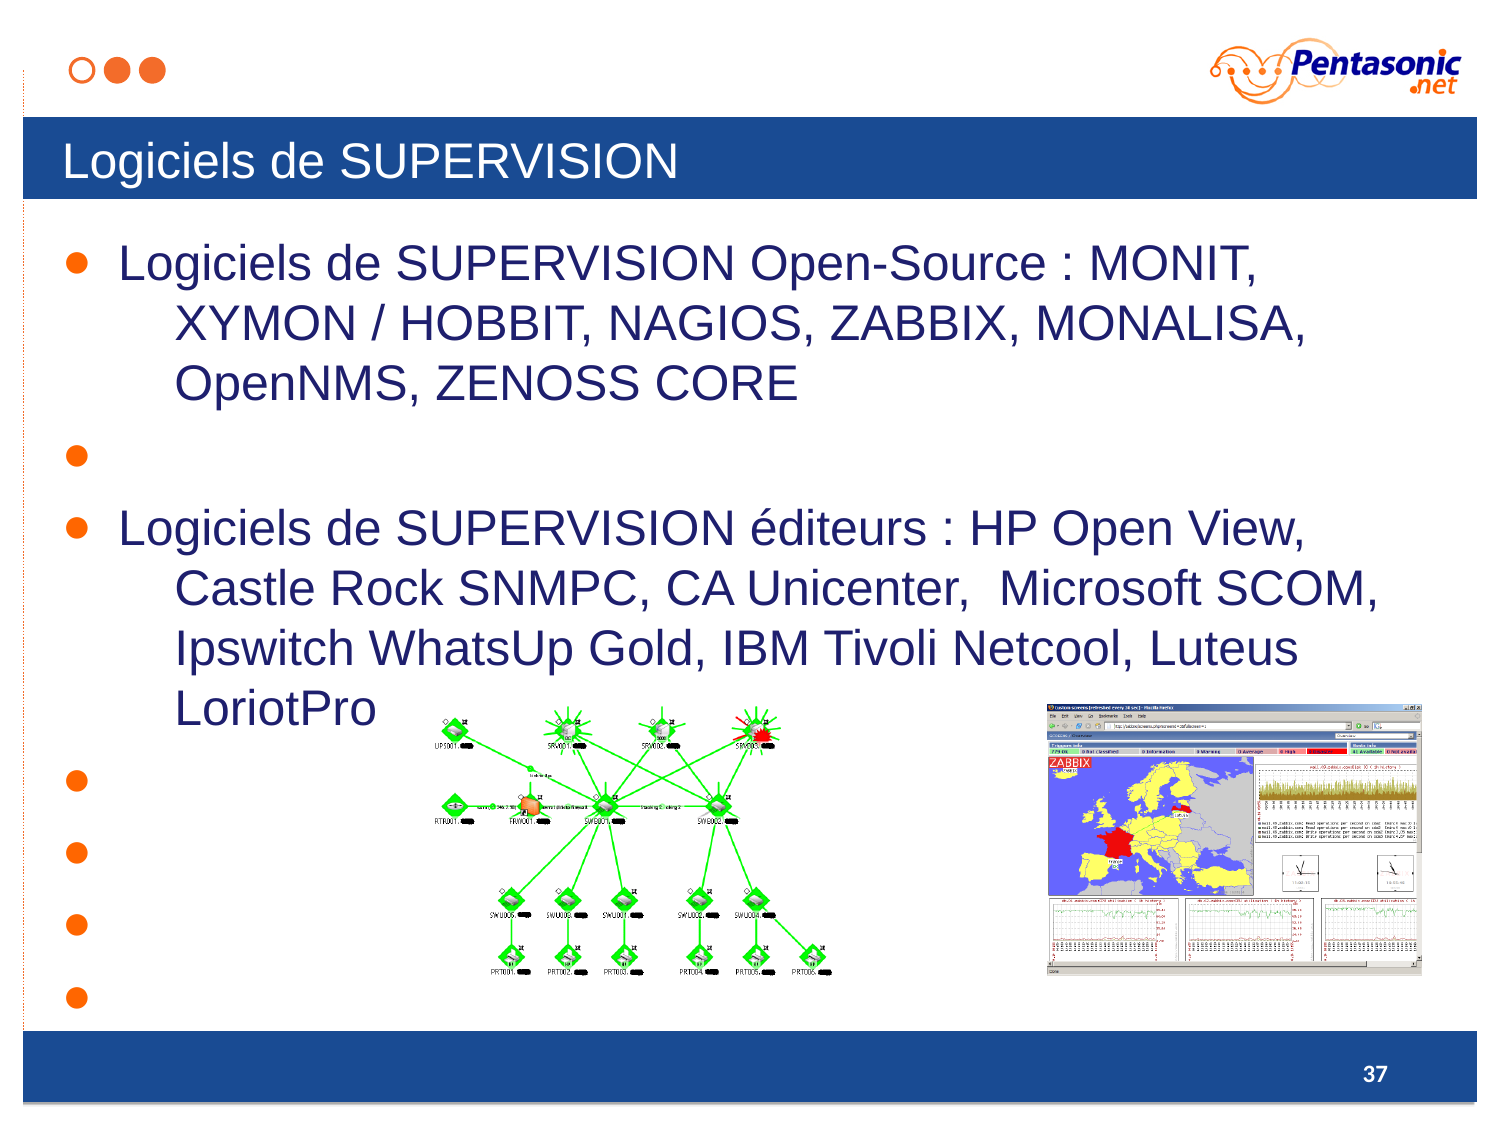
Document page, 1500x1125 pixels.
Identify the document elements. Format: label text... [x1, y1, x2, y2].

text_box 37 [1347, 1042, 1477, 1103]
list Logiciels de SUPERVISION Open-Source : MONIT, XYMON / HOBBIT, NAGIOS, ZABBIX, MONALISA, OpenNMS, ZENOSS CORE Logiciels de SUPERVISION éditeurs : HP Open View, Castle Rock SNMPC, CA Unicenter, Microsoft SCOM, Ipswitch WhatsUp Gold, IBM Tivoli Netcool, Luteus LoriotPro [46, 222, 1454, 1008]
picture [430, 704, 833, 977]
picture [1047, 704, 1422, 976]
title Logiciels de SUPERVISION [46, 117, 1454, 200]
